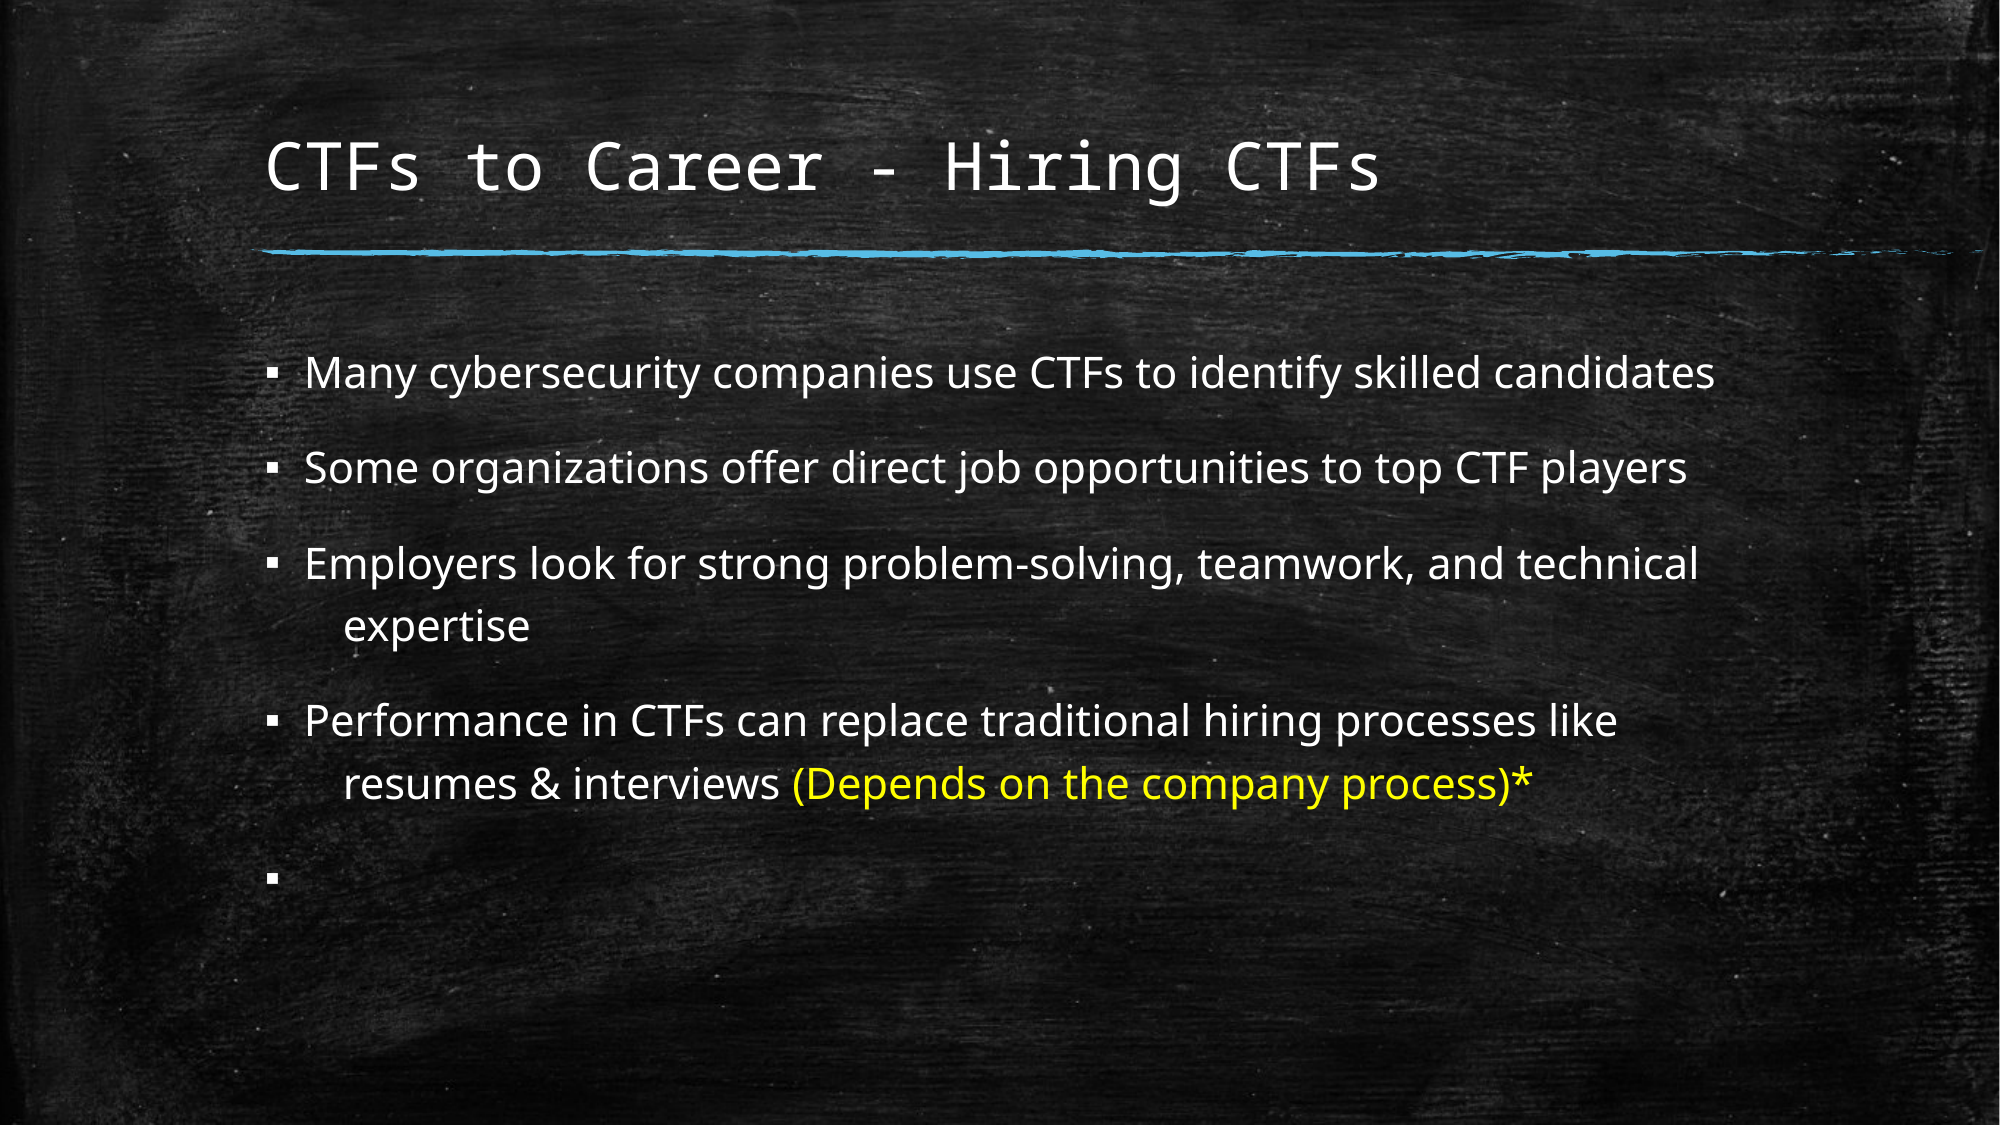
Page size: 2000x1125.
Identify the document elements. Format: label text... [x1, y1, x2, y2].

list Many cybersecurity companies use CTFs to identify skilled candidates Some organizations offer direct job opportunities to top CTF players Employers look for strong problem-solving, teamwork, and technical expertise Performance in CTFs can replace traditional hiring processes like resumes & interviews (Depends on the company process)* [249, 327, 1752, 903]
title CTFs to Career - Hiring CTFs [249, 45, 1750, 213]
